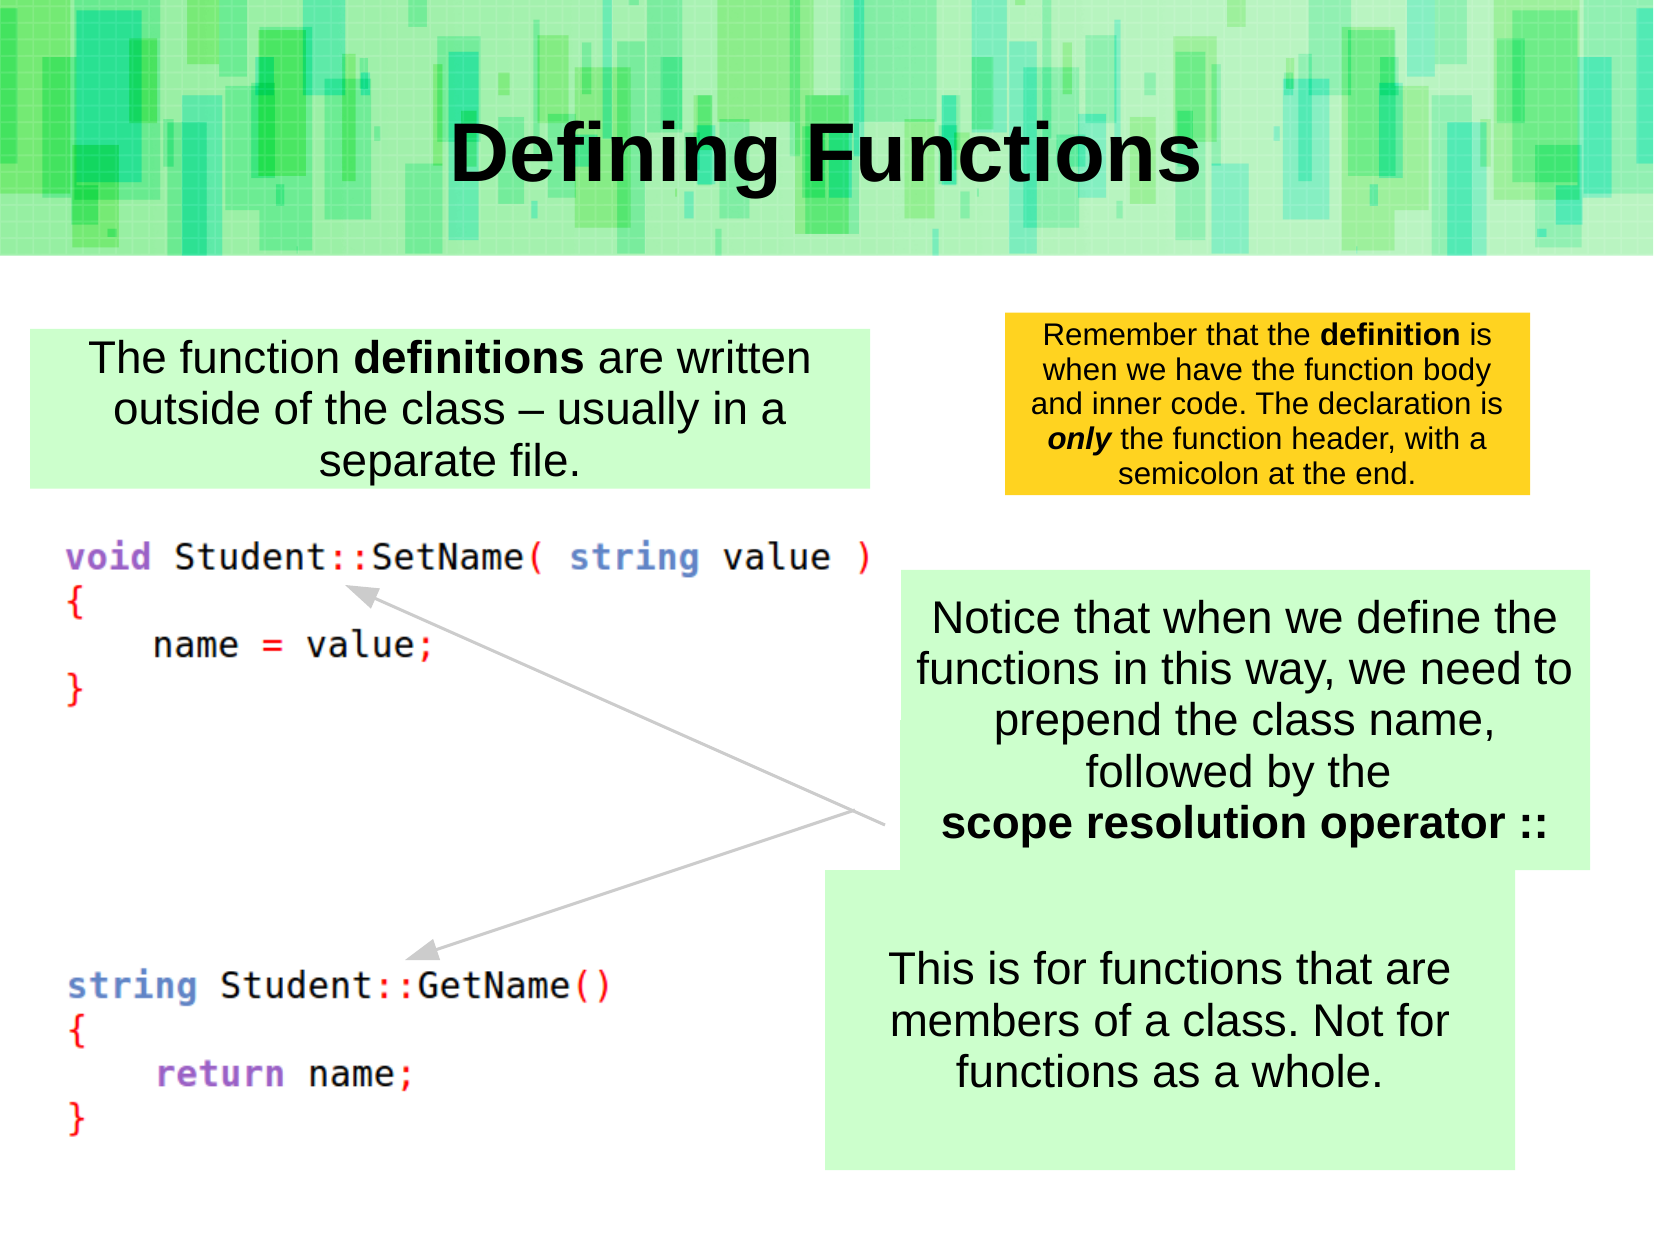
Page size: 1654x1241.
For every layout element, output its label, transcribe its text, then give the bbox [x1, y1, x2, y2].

text_box This is for functions that are members of a class. Not for functions as a whole. [825, 870, 1516, 1171]
text_box The function definitions are written outside of the class – usually in a separate file. [30, 328, 871, 489]
picture [0, 0, 1654, 1241]
title Defining Functions [82, 49, 1571, 257]
text_box Remember that the definition is when we have the function body and inner code. The declaration is only the function header, with a semicolon at the end. [1005, 312, 1531, 496]
text_box Notice that when we define the functions in this way, we need to prepend the class name, followed by the scope resolution operator :: [900, 569, 1591, 871]
